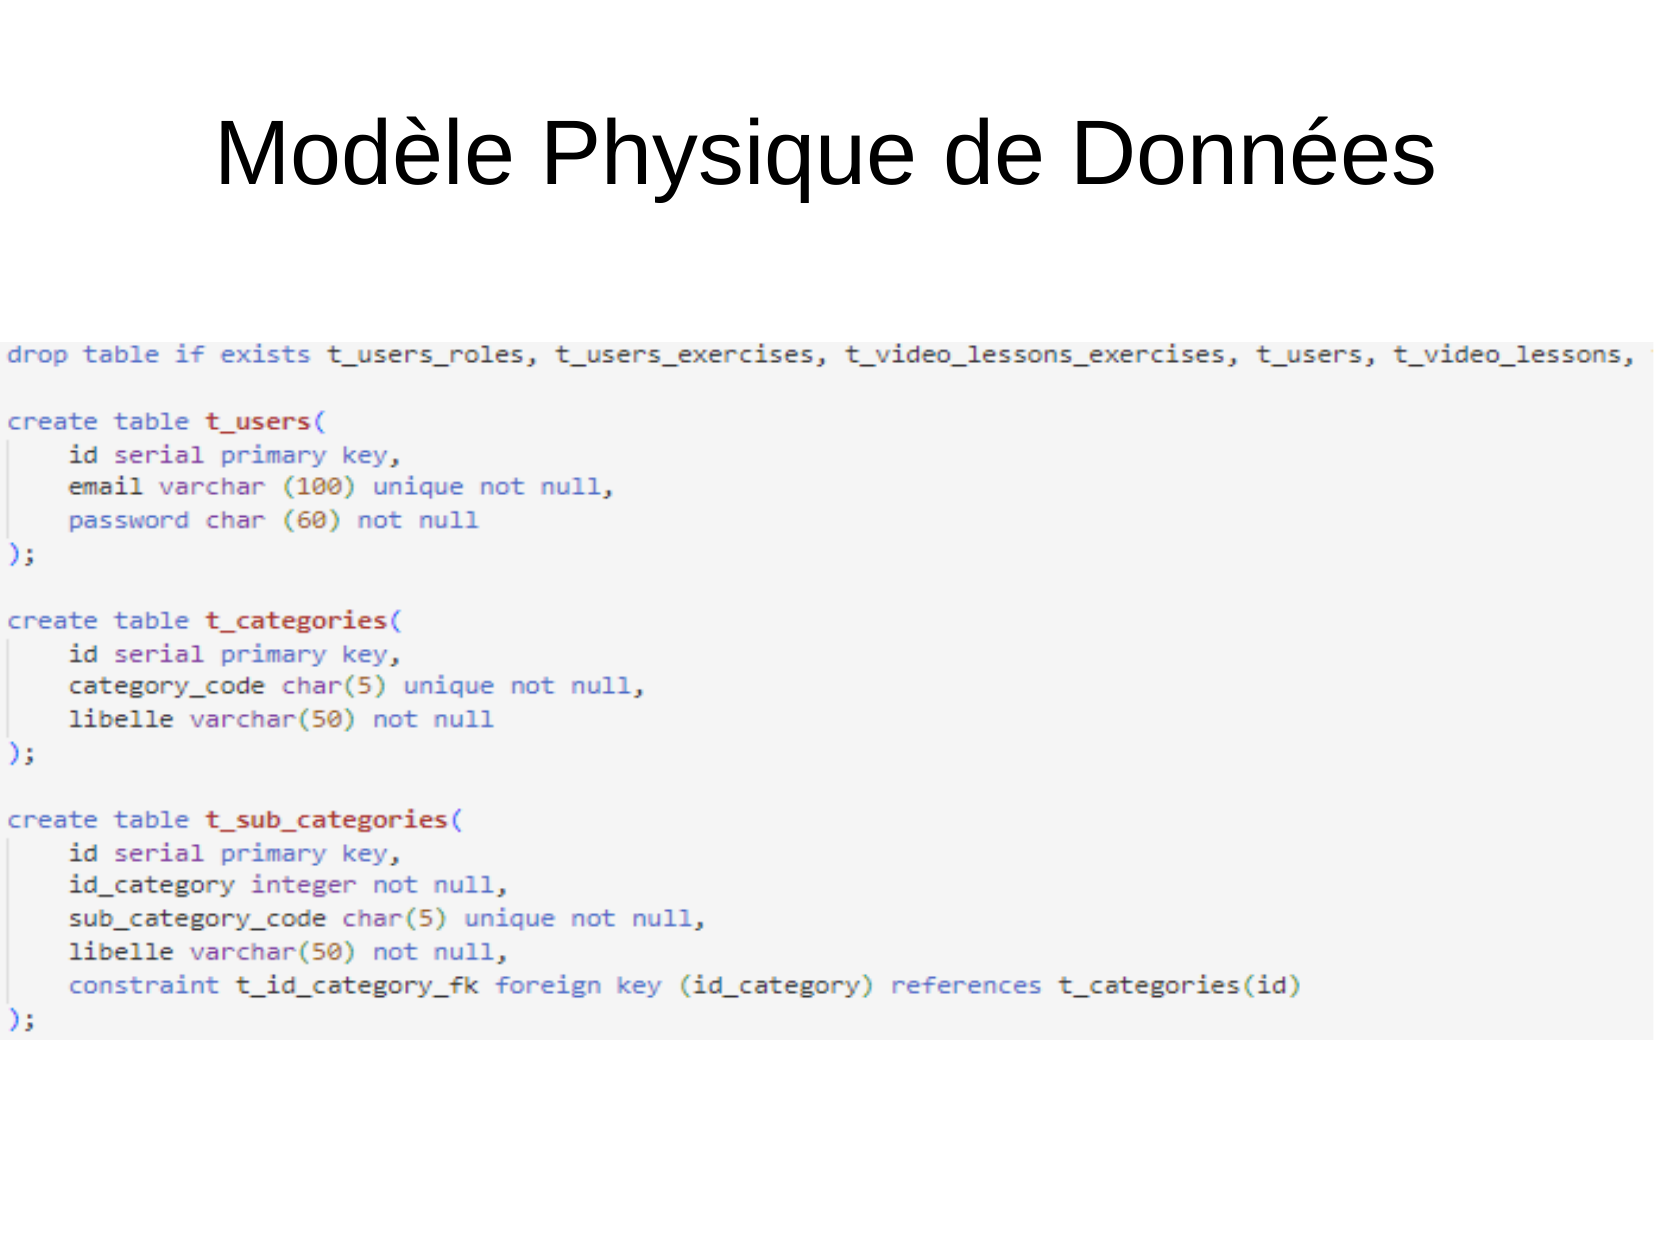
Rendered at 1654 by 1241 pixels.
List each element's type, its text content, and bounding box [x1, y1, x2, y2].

picture [0, 342, 1654, 1040]
title Modèle Physique de Données [82, 49, 1571, 257]
